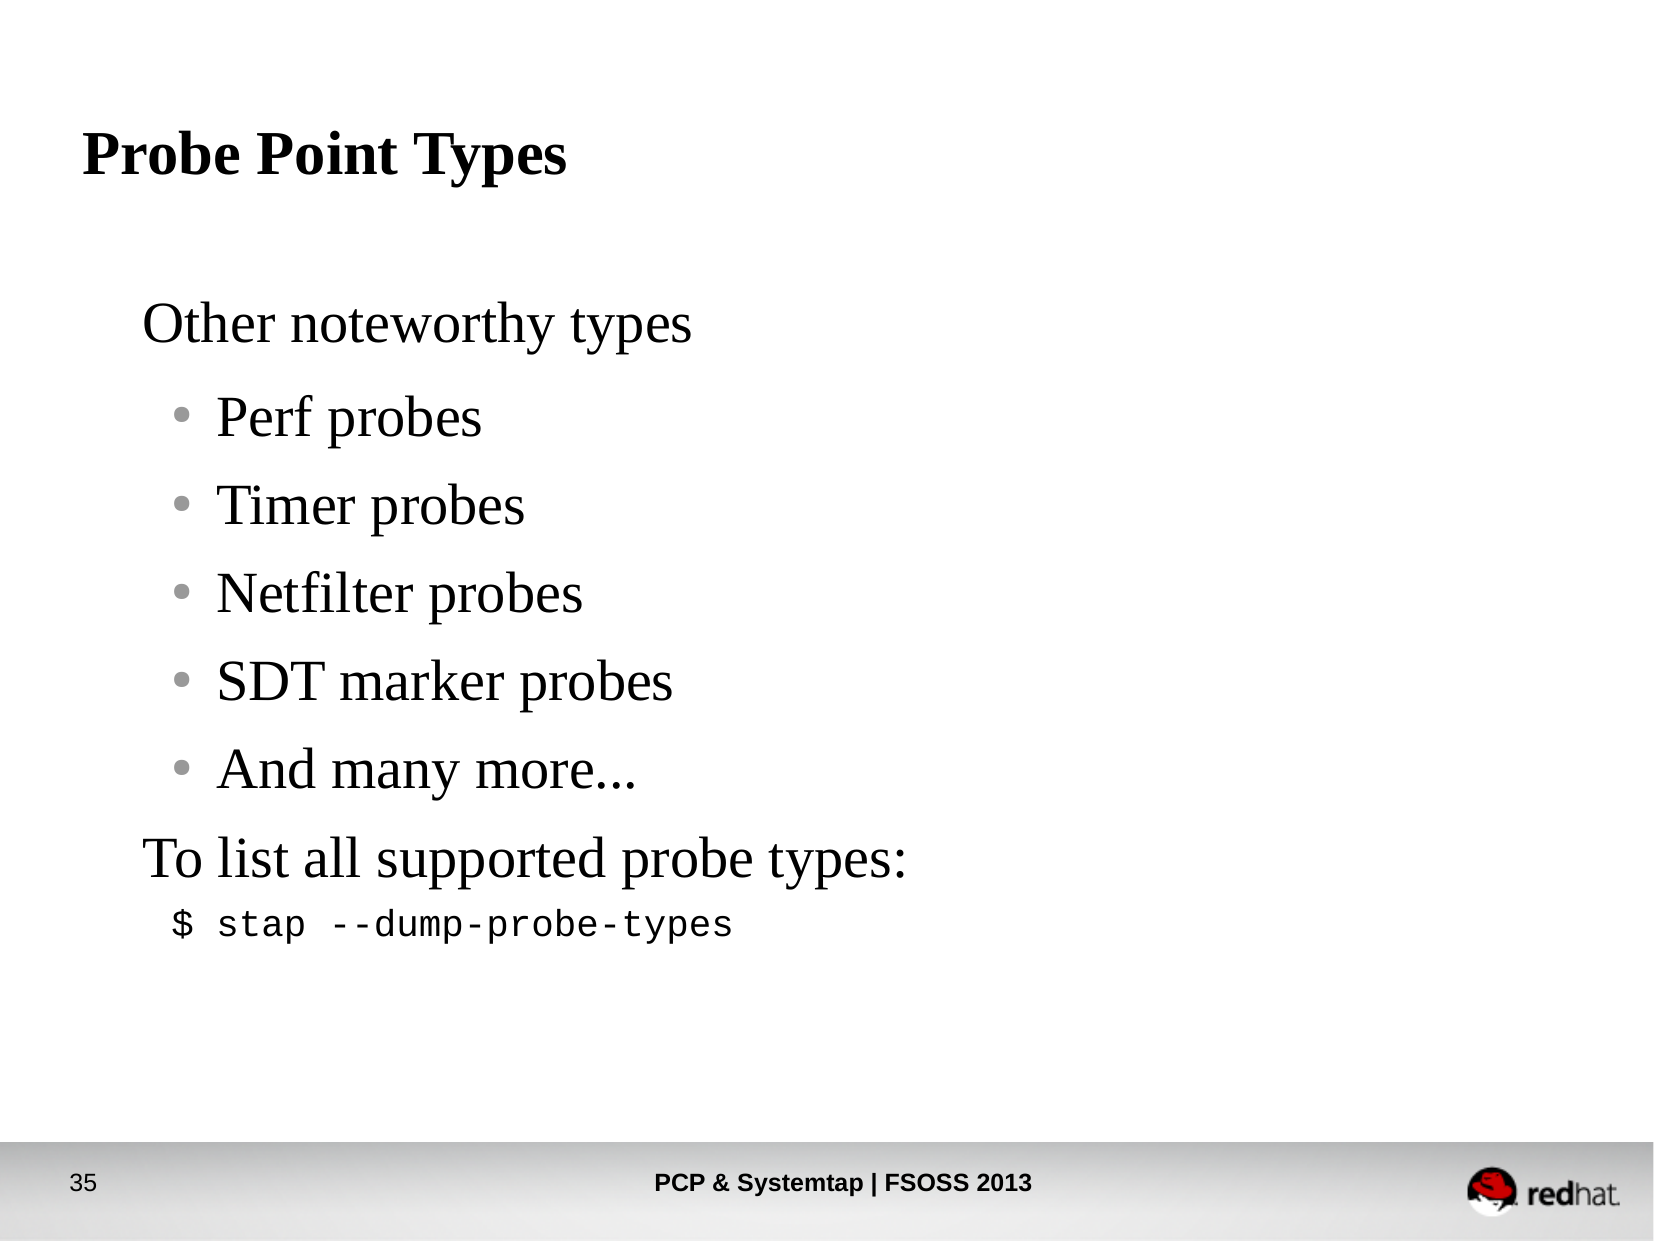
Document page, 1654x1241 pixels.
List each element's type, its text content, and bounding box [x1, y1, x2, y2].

list Other noteworthy types Perf probes Timer probes Netfilter probes SDT marker probes And many more... To list all supported probe types: [82, 290, 1538, 1094]
text_box $ stap --dump-probe-types [156, 898, 1501, 956]
picture [0, 1142, 1654, 1241]
title Probe Point Types [82, 49, 1571, 257]
